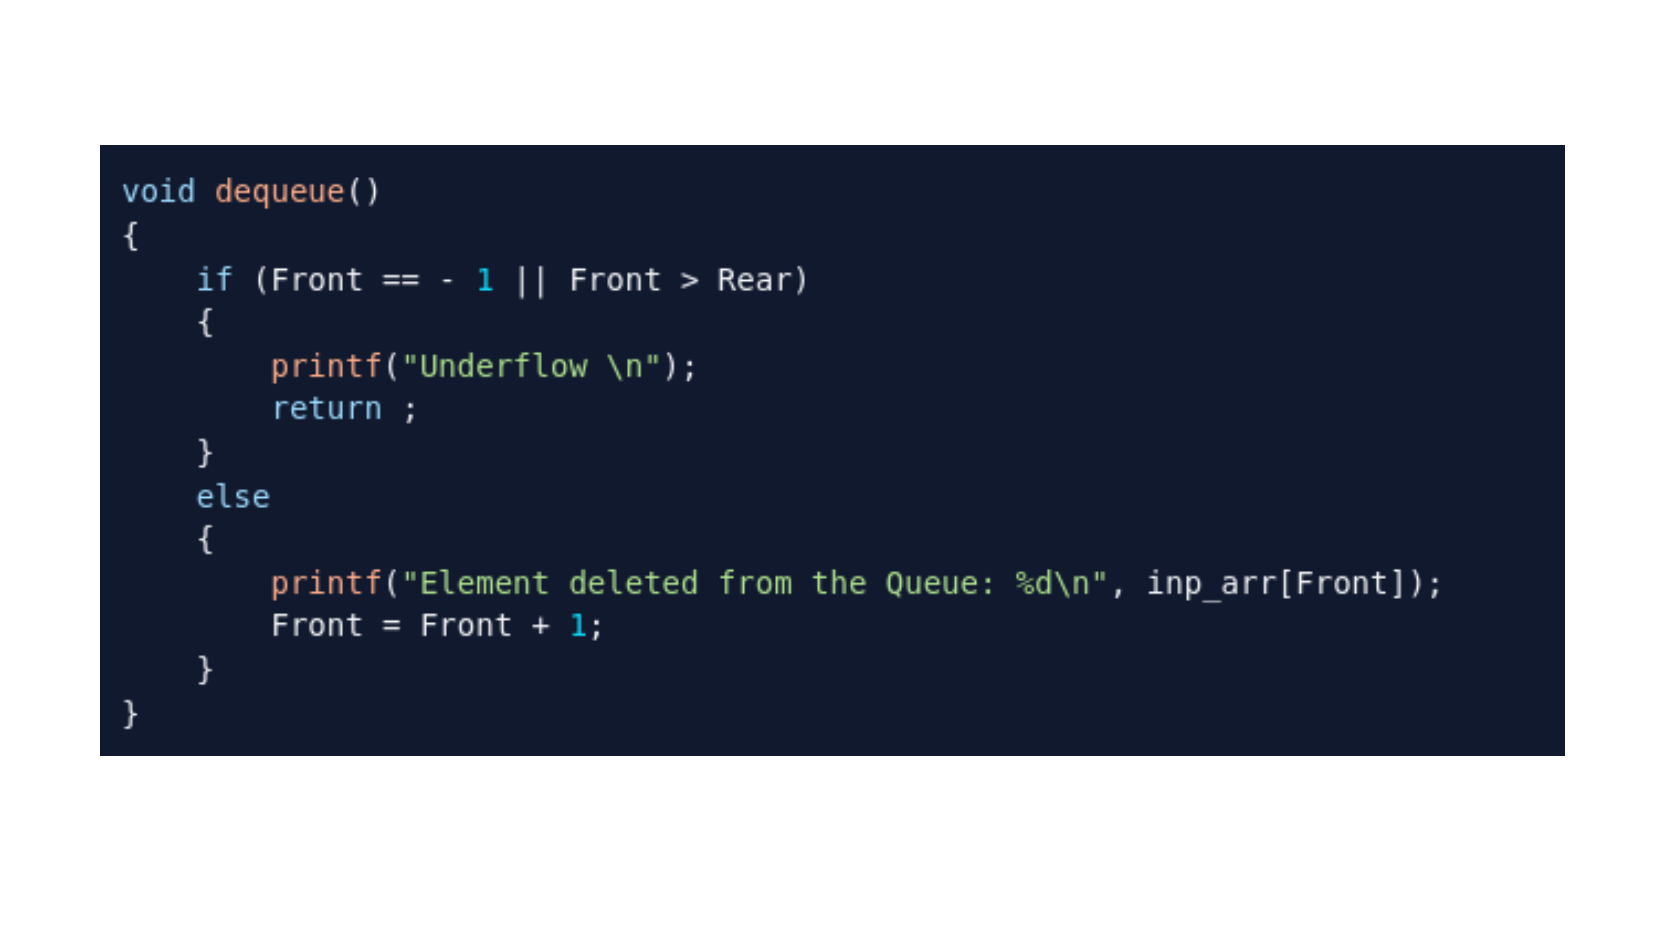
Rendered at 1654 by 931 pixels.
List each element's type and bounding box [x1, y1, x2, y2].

picture [100, 145, 1565, 756]
